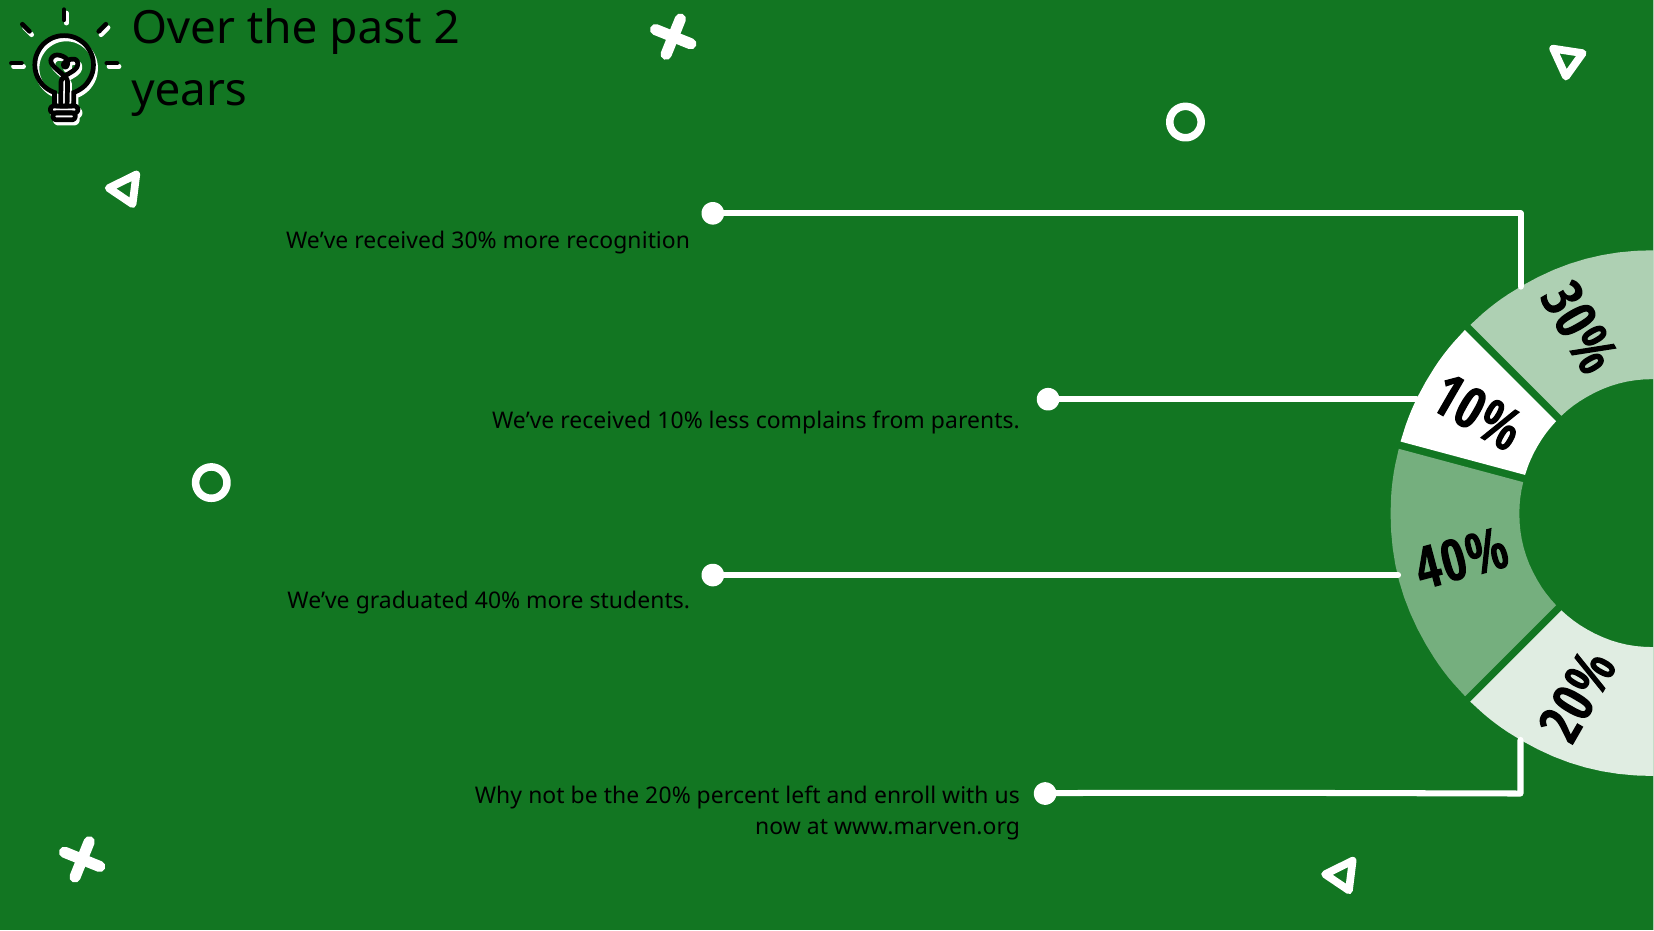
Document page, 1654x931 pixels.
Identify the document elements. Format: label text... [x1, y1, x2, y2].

text_box We’ve received 10% less complains from parents. [465, 357, 1021, 483]
text_box We’ve received 30% more recognition [177, 177, 691, 303]
text_box [1470, 610, 1654, 776]
text_box We’ve graduated 40% more students. [135, 537, 691, 663]
text_box [701, 563, 725, 587]
text_box [1390, 448, 1557, 697]
title Over the past 2 years [131, 3, 577, 110]
text_box [1036, 387, 1060, 411]
text_box [1033, 782, 1057, 805]
text_box [1400, 329, 1557, 475]
text_box [701, 202, 725, 225]
text_box [1470, 250, 1654, 416]
text_box Why not be the 20% percent left and enroll with us now at www.marven.org [465, 747, 1021, 873]
